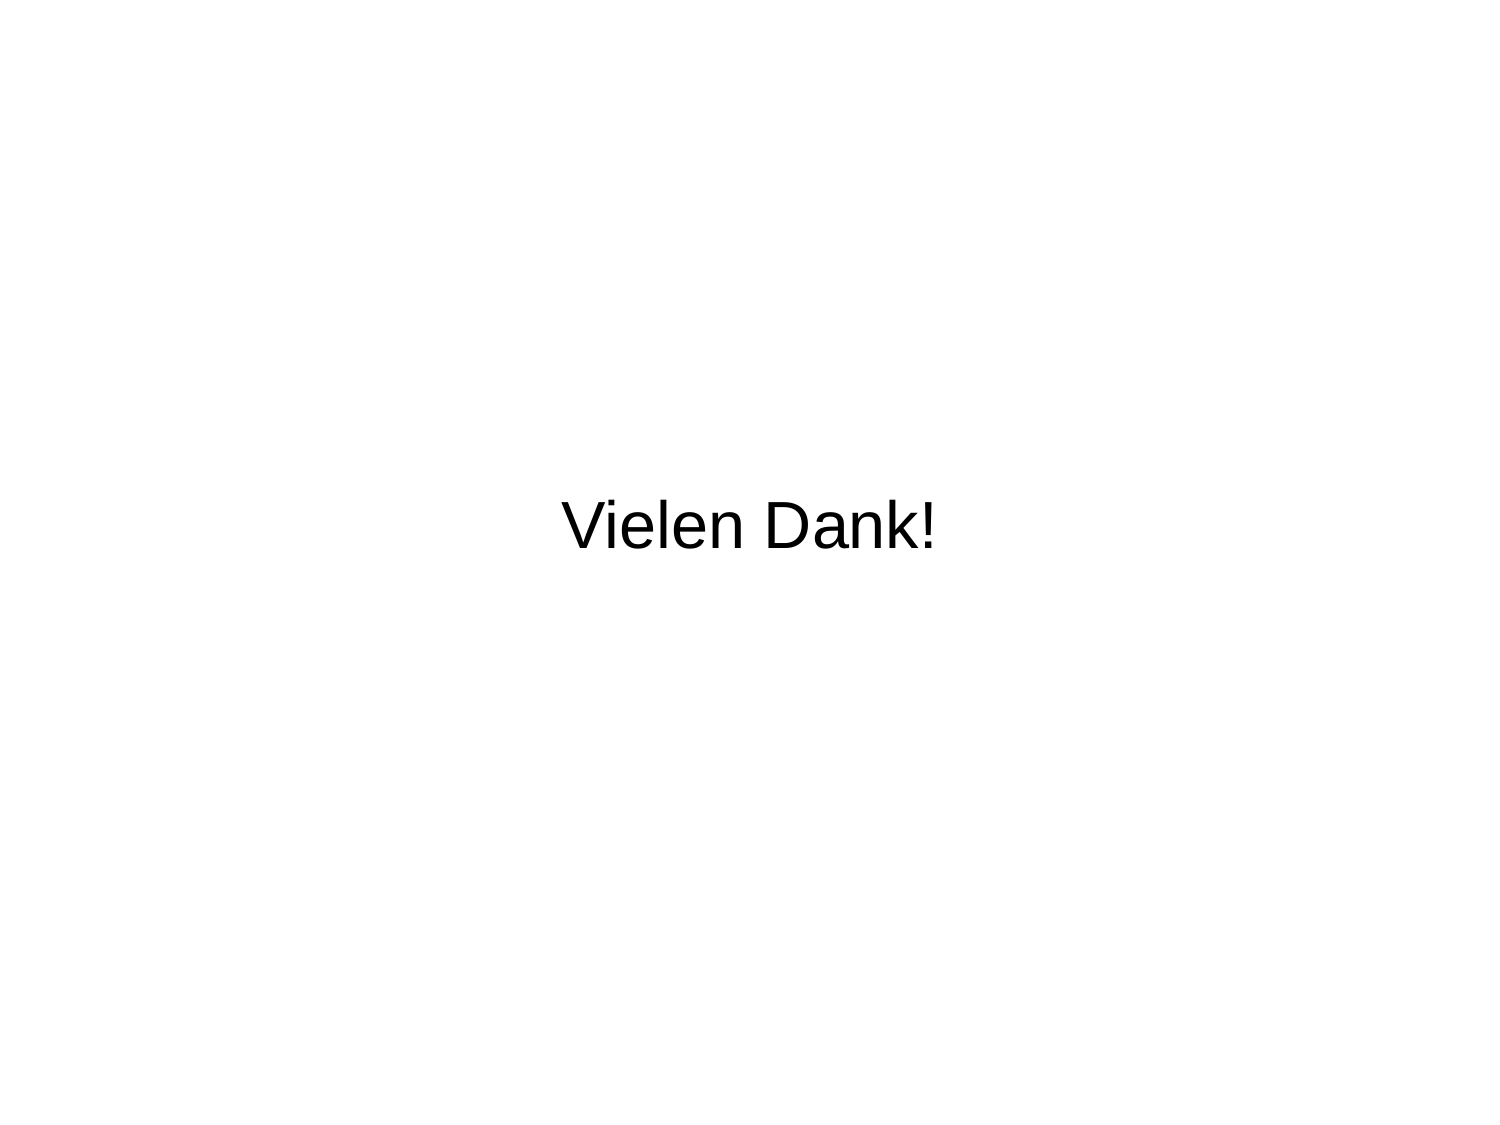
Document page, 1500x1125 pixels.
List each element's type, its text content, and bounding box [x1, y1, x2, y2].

subtitle Vielen Dank! [75, 44, 1425, 1006]
